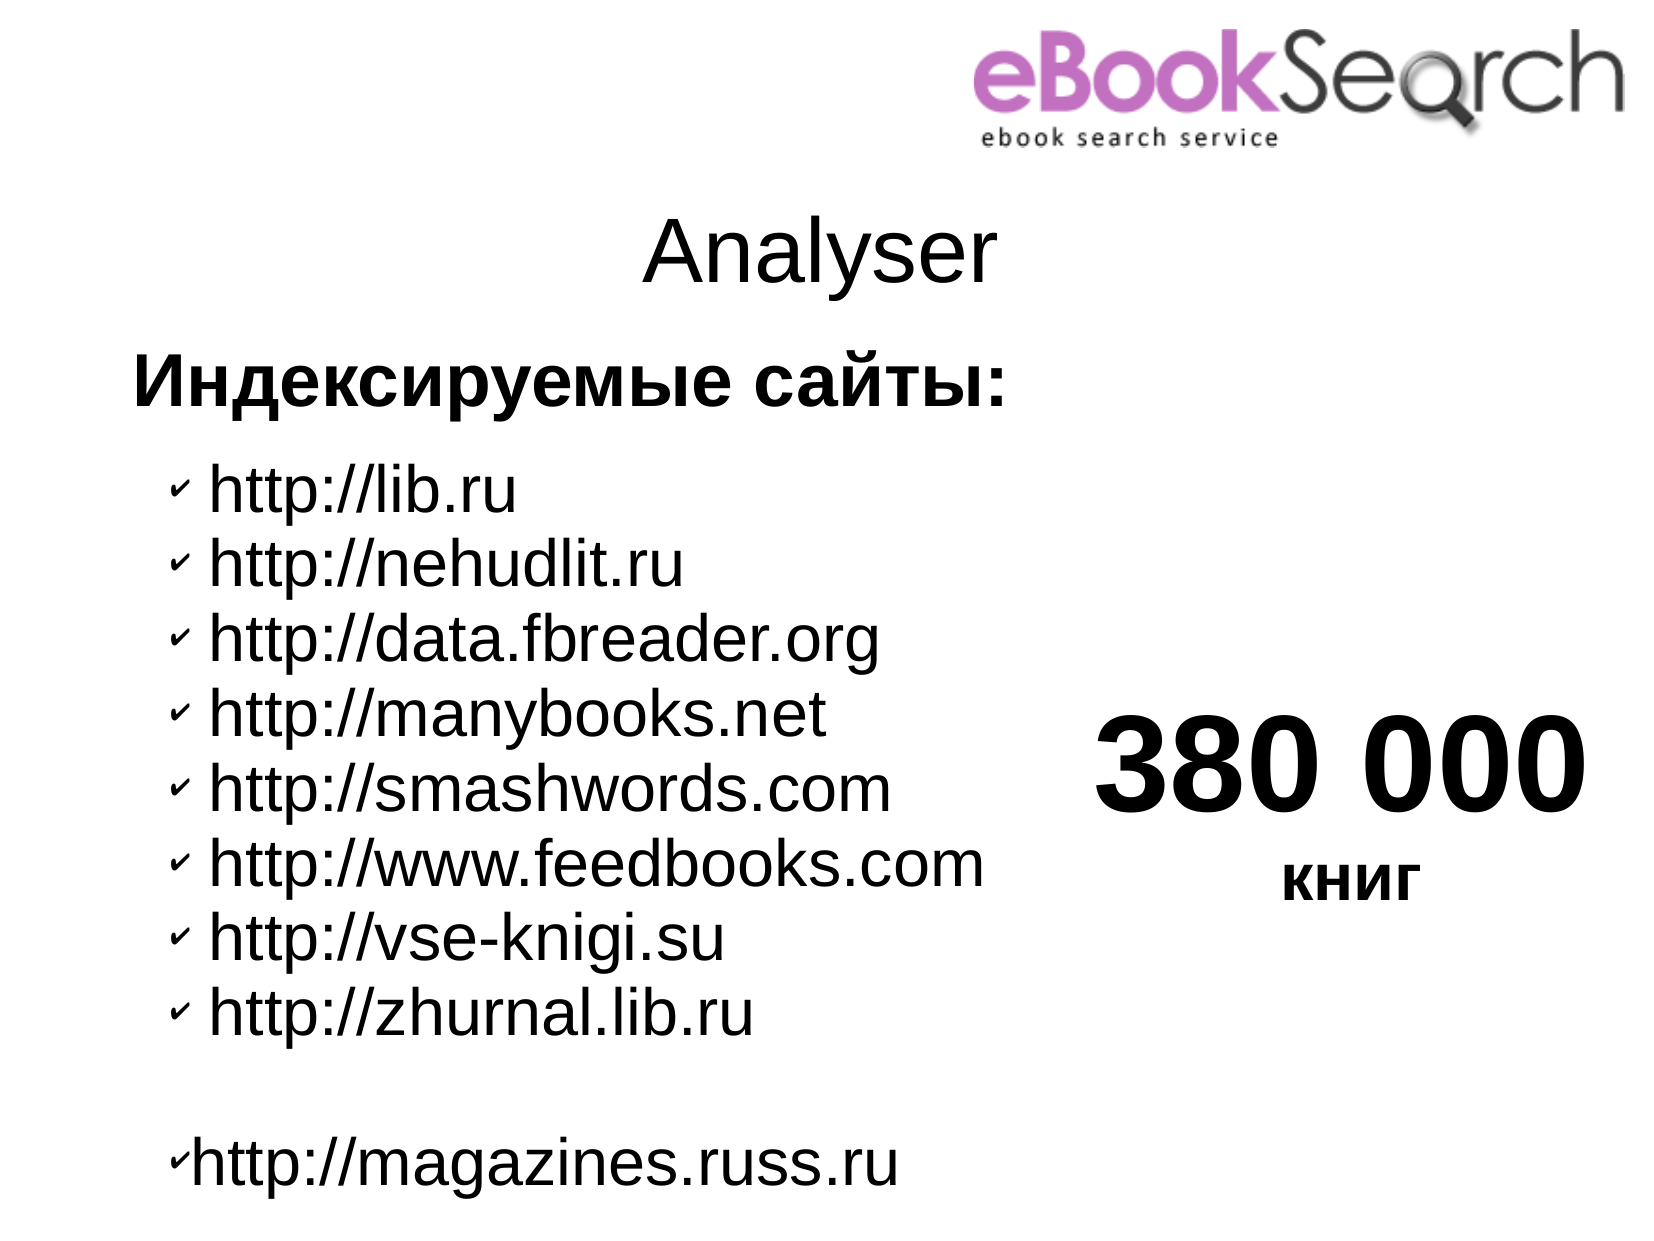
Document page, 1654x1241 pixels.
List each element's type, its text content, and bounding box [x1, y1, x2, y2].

title Analyser [77, 147, 1566, 355]
picture [974, 29, 1625, 148]
text_box http://lib.ru http://nehudlit.ru http://data.fbreader.org http://manybooks.net http://smashwords.com http://www.feedbooks.com http://vse-knigi.su http://zhurnal.lib.ru http://magazines.russ.ru [155, 444, 1004, 1241]
text_box 380 000 книг [1078, 679, 1625, 1033]
text_box Индексируемые сайты: [118, 355, 1034, 430]
